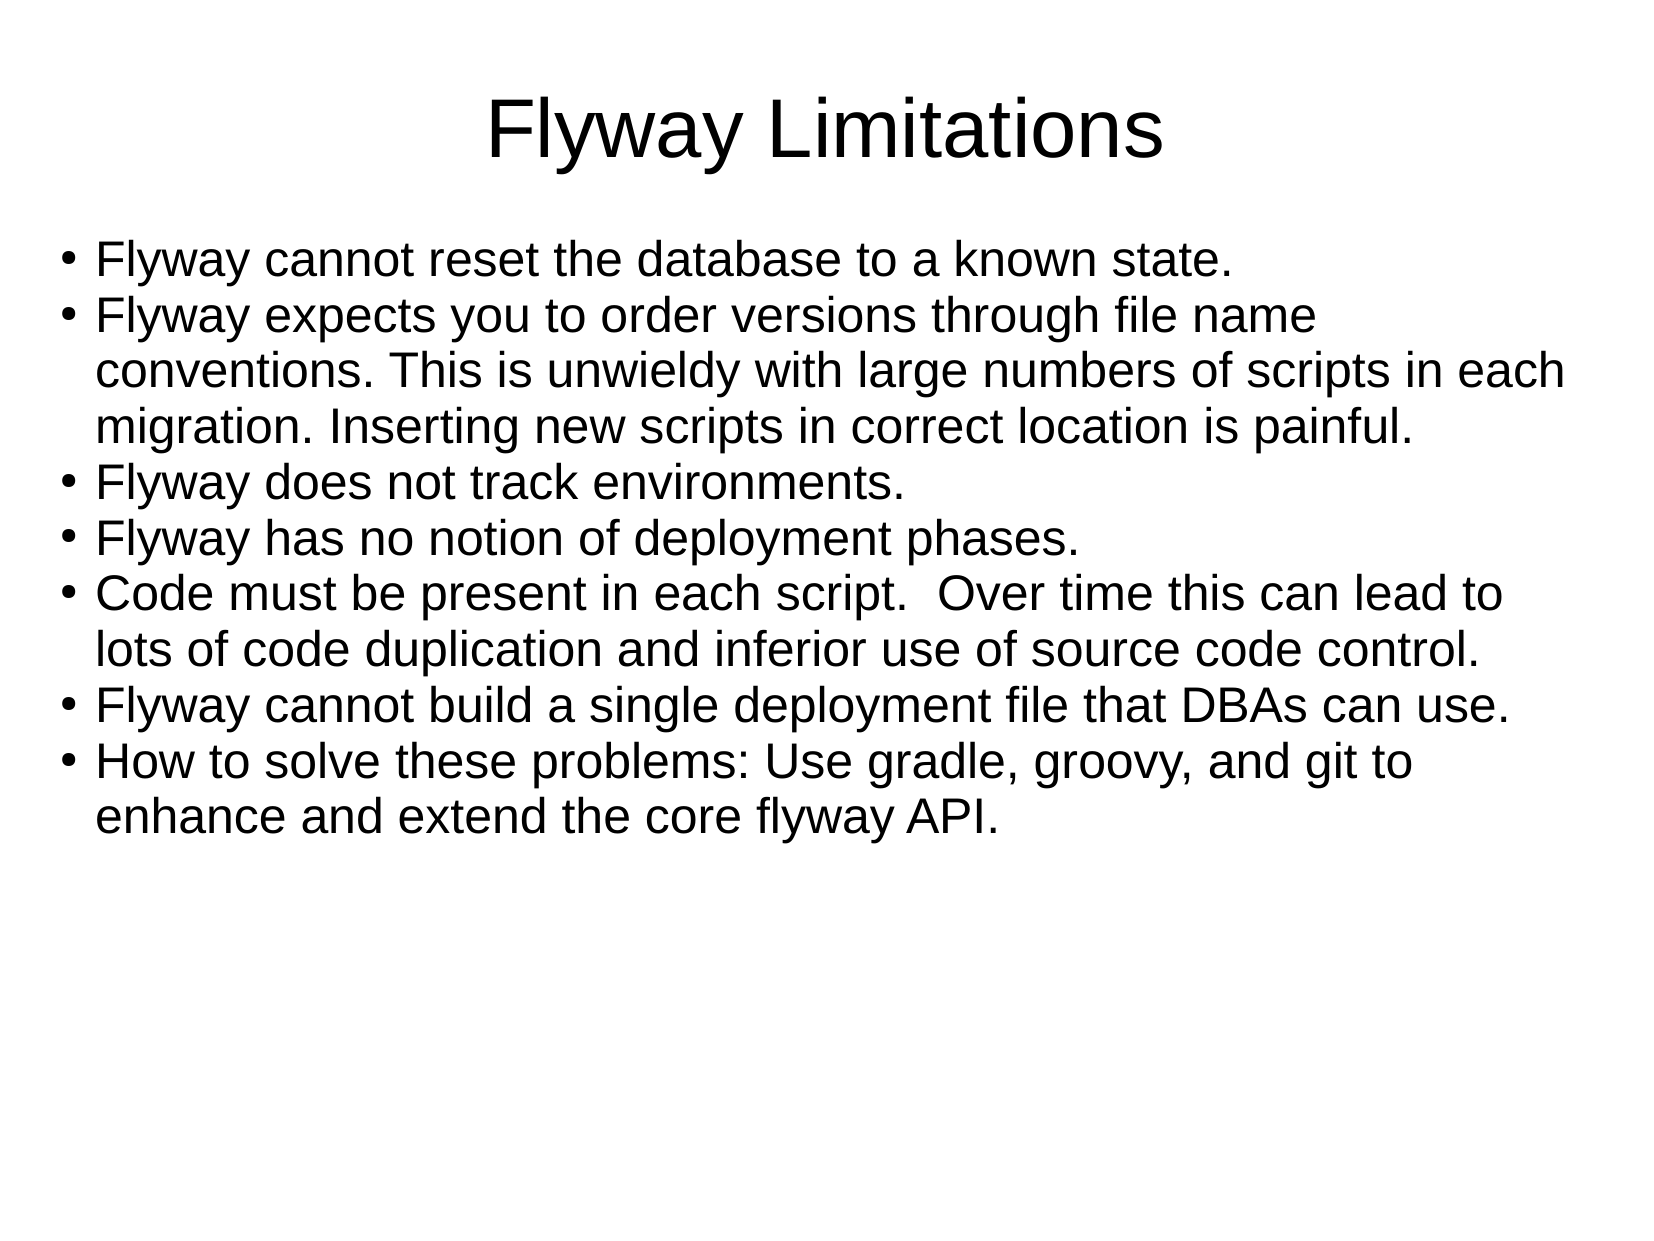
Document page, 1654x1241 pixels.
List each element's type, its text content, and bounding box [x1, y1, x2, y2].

text_box Flyway Limitations Flyway cannot reset the database to a known state. Flyway expects you to order versions through file name conventions. This is unwieldy with large numbers of scripts in each migration. Inserting new scripts in correct location is painful. Flyway does not track environments. Flyway has no notion of deployment phases. Code must be present in each script. Over time this can lead to lots of code duplication and inferior use of source code control. Flyway cannot build a single deployment file that DBAs can use. How to solve these problems: Use gradle, groovy, and git to enhance and extend the core flyway API. [45, 75, 1606, 1126]
